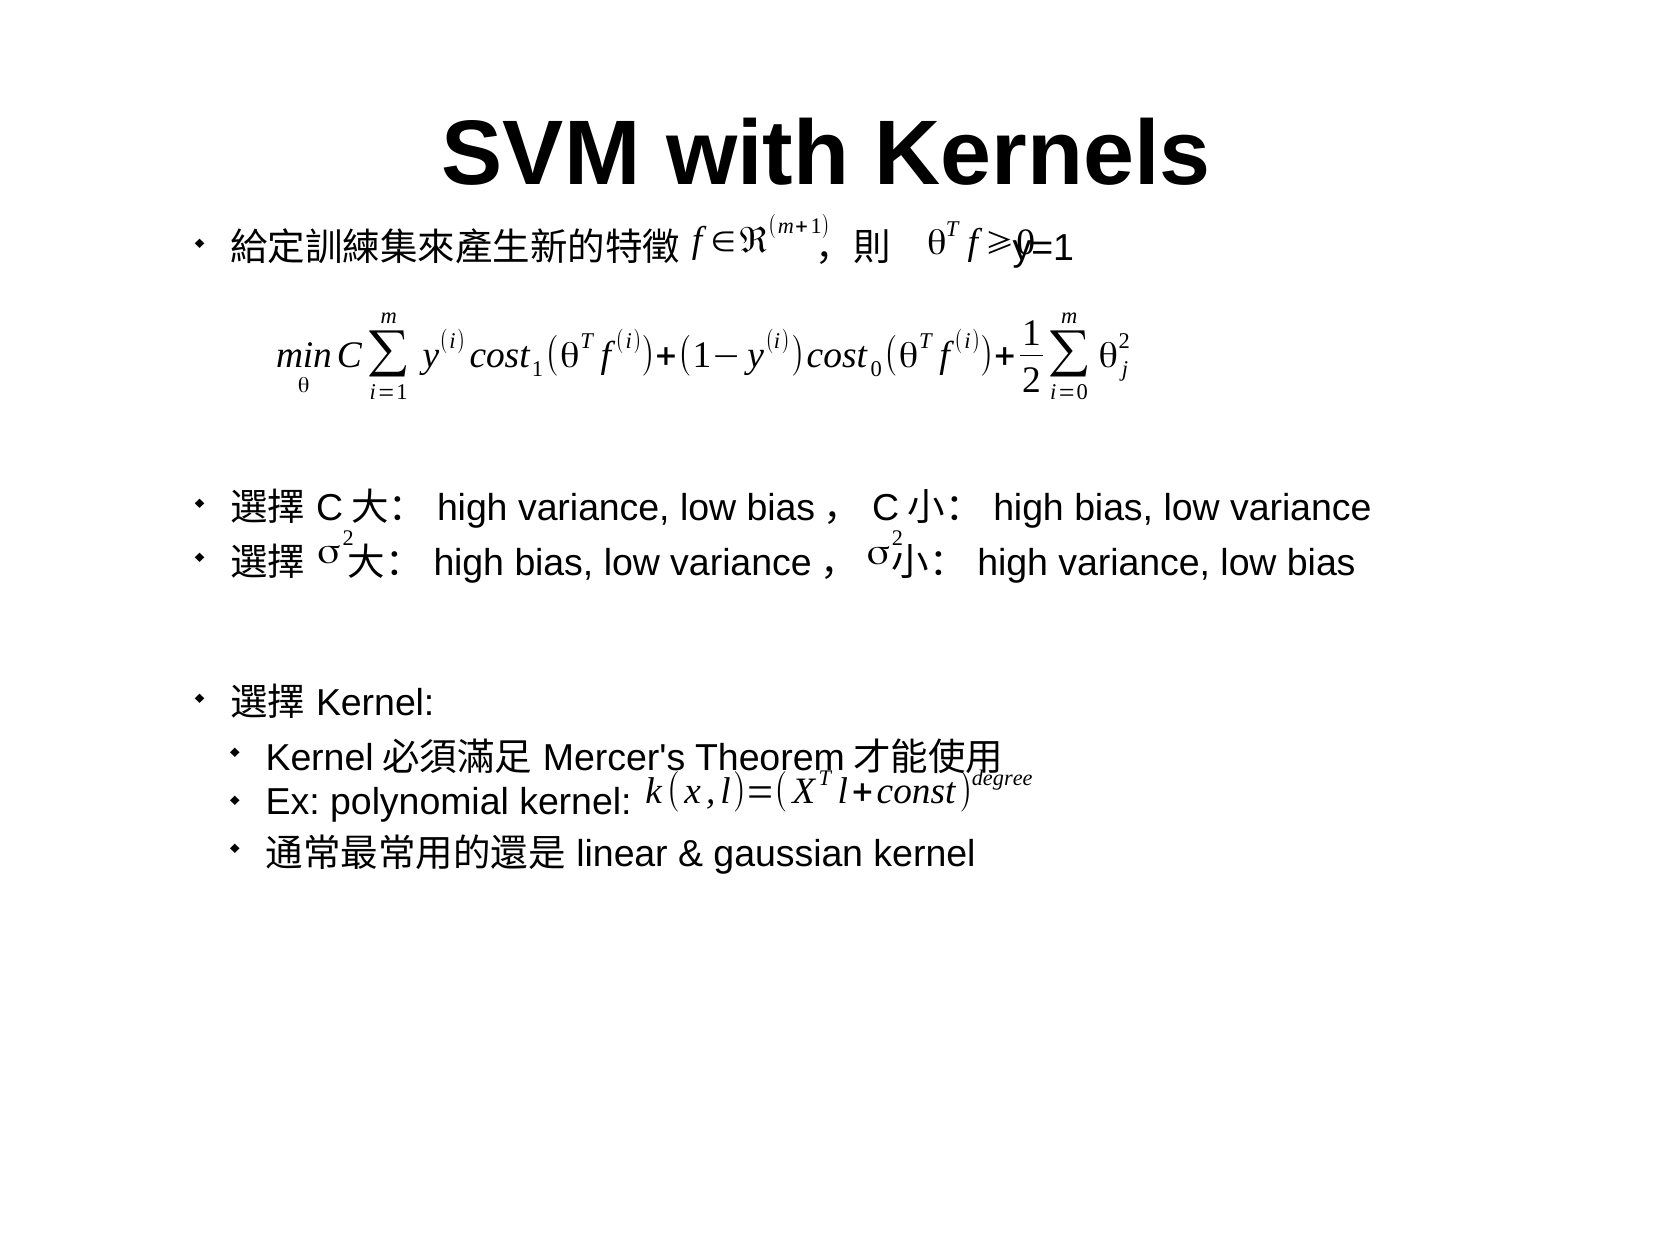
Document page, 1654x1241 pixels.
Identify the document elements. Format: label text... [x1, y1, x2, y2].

title SVM with Kernels [82, 49, 1571, 257]
text_box 給定訓練集來產生新的特徵 ，則 y=1 [180, 210, 1538, 275]
text_box 選擇C大：high variance, low bias，C小：high bias, low variance 選擇 大：high bias, low variance， 小：high variance, low bias [180, 469, 1538, 584]
chart [269, 302, 1136, 406]
chart [311, 525, 361, 566]
chart [639, 764, 1039, 815]
text_box 選擇Kernel: Kernel必須滿足Mercer's Theorem才能使用 Ex: polynomial kernel: 通常最常用的還是linear & gaussian kernel [180, 664, 1538, 870]
chart [920, 215, 1041, 264]
chart [684, 213, 836, 265]
chart [860, 525, 910, 566]
